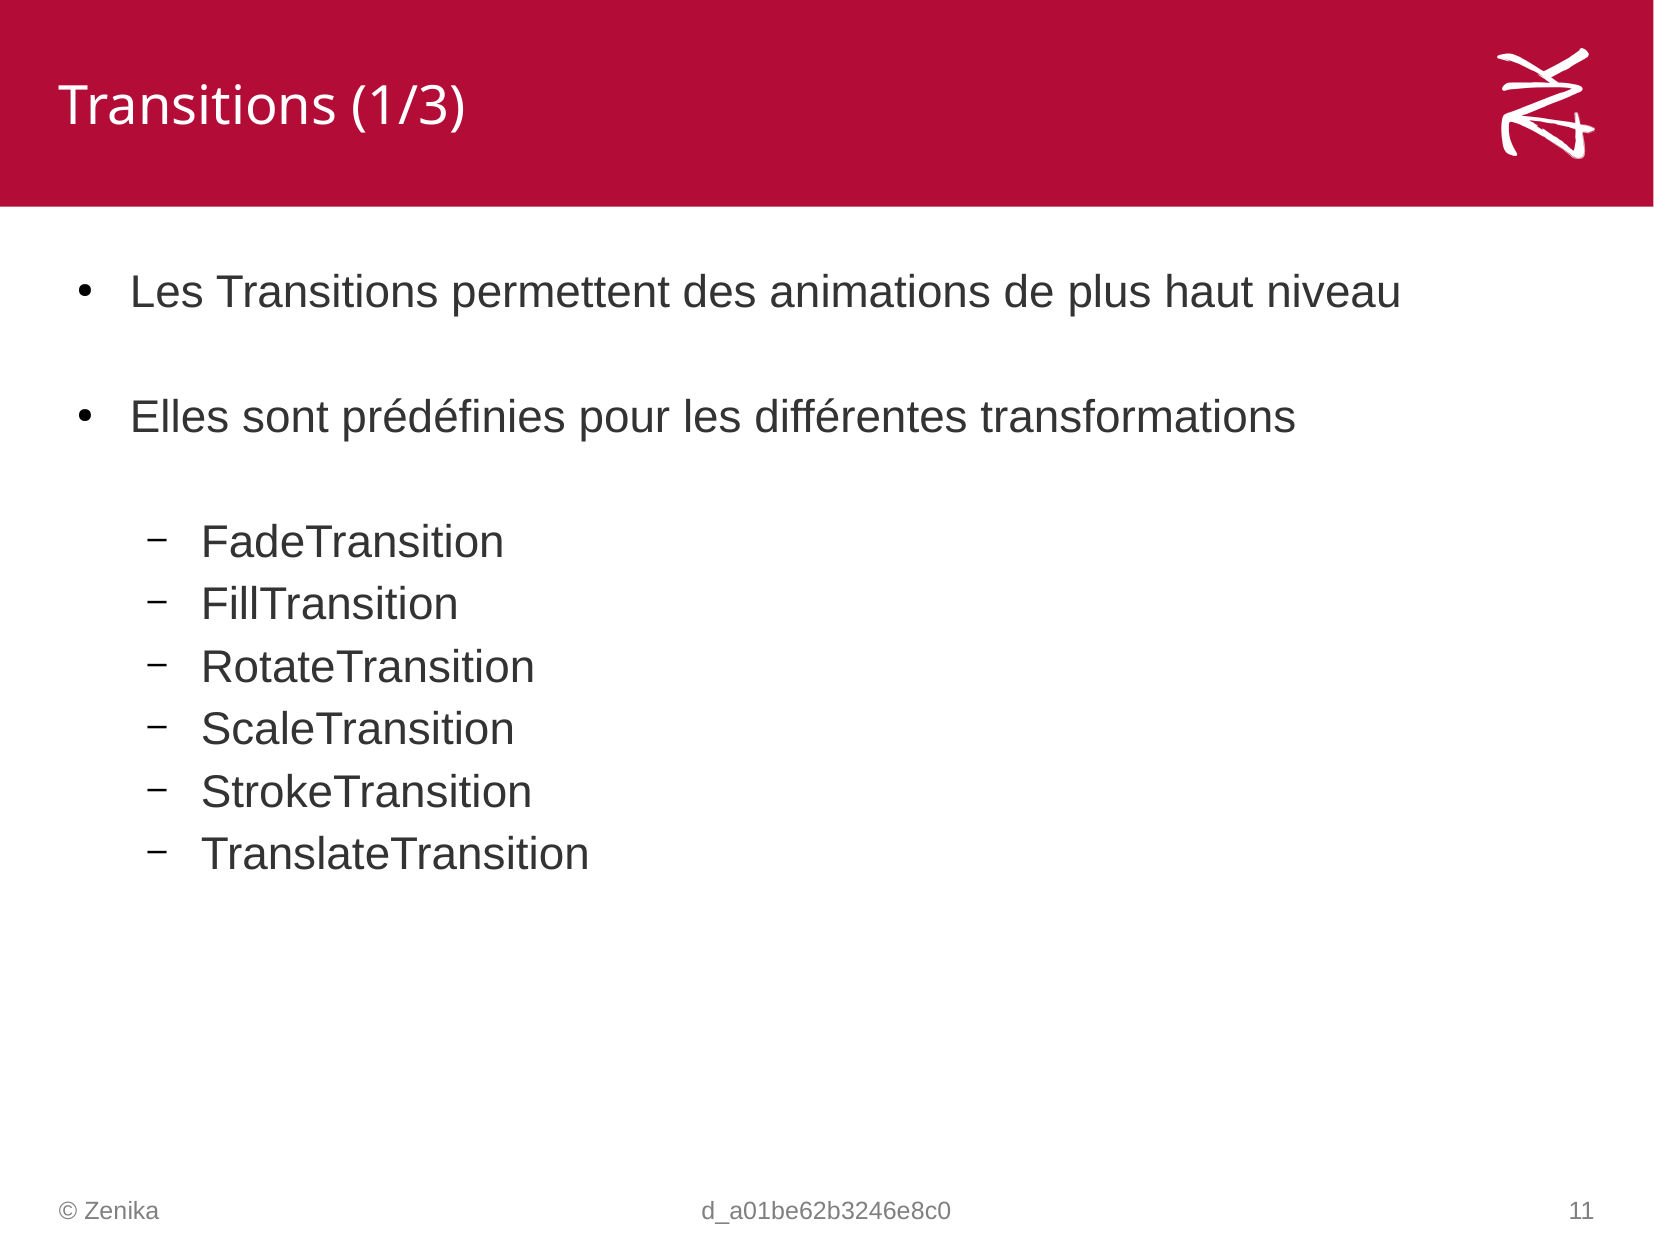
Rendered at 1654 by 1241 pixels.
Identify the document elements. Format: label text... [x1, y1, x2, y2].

title Transitions (1/3) [59, 29, 1595, 178]
list Les Transitions permettent des animations de plus haut niveau Elles sont prédéfinies pour les différentes transformations FadeTransition FillTransition RotateTransition ScaleTransition StrokeTransition TranslateTransition [59, 265, 1595, 1182]
